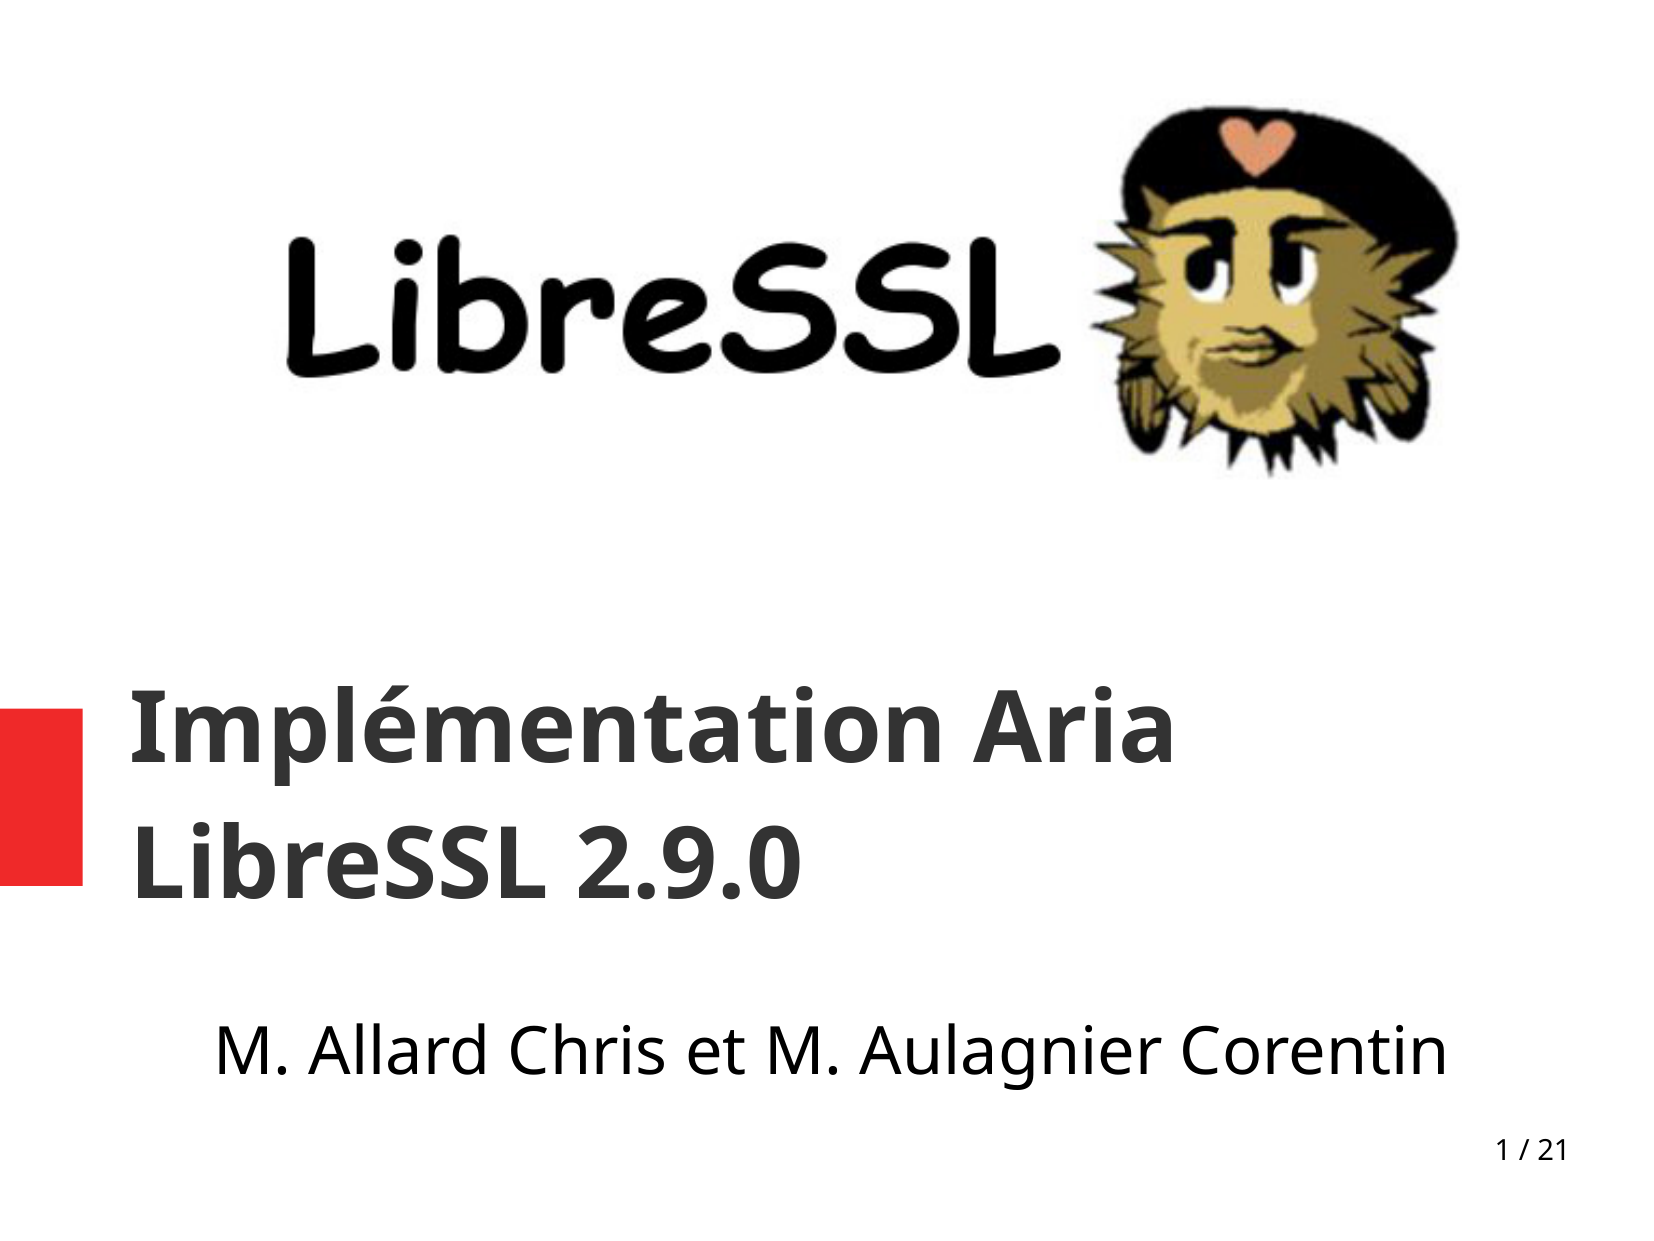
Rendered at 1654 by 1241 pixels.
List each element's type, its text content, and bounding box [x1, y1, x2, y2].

title Implémentation Aria LibreSSL 2.9.0 [129, 655, 1536, 928]
picture [186, 82, 1477, 497]
subtitle M. Allard Chris et M. Aulagnier Corentin [129, 968, 1536, 1130]
